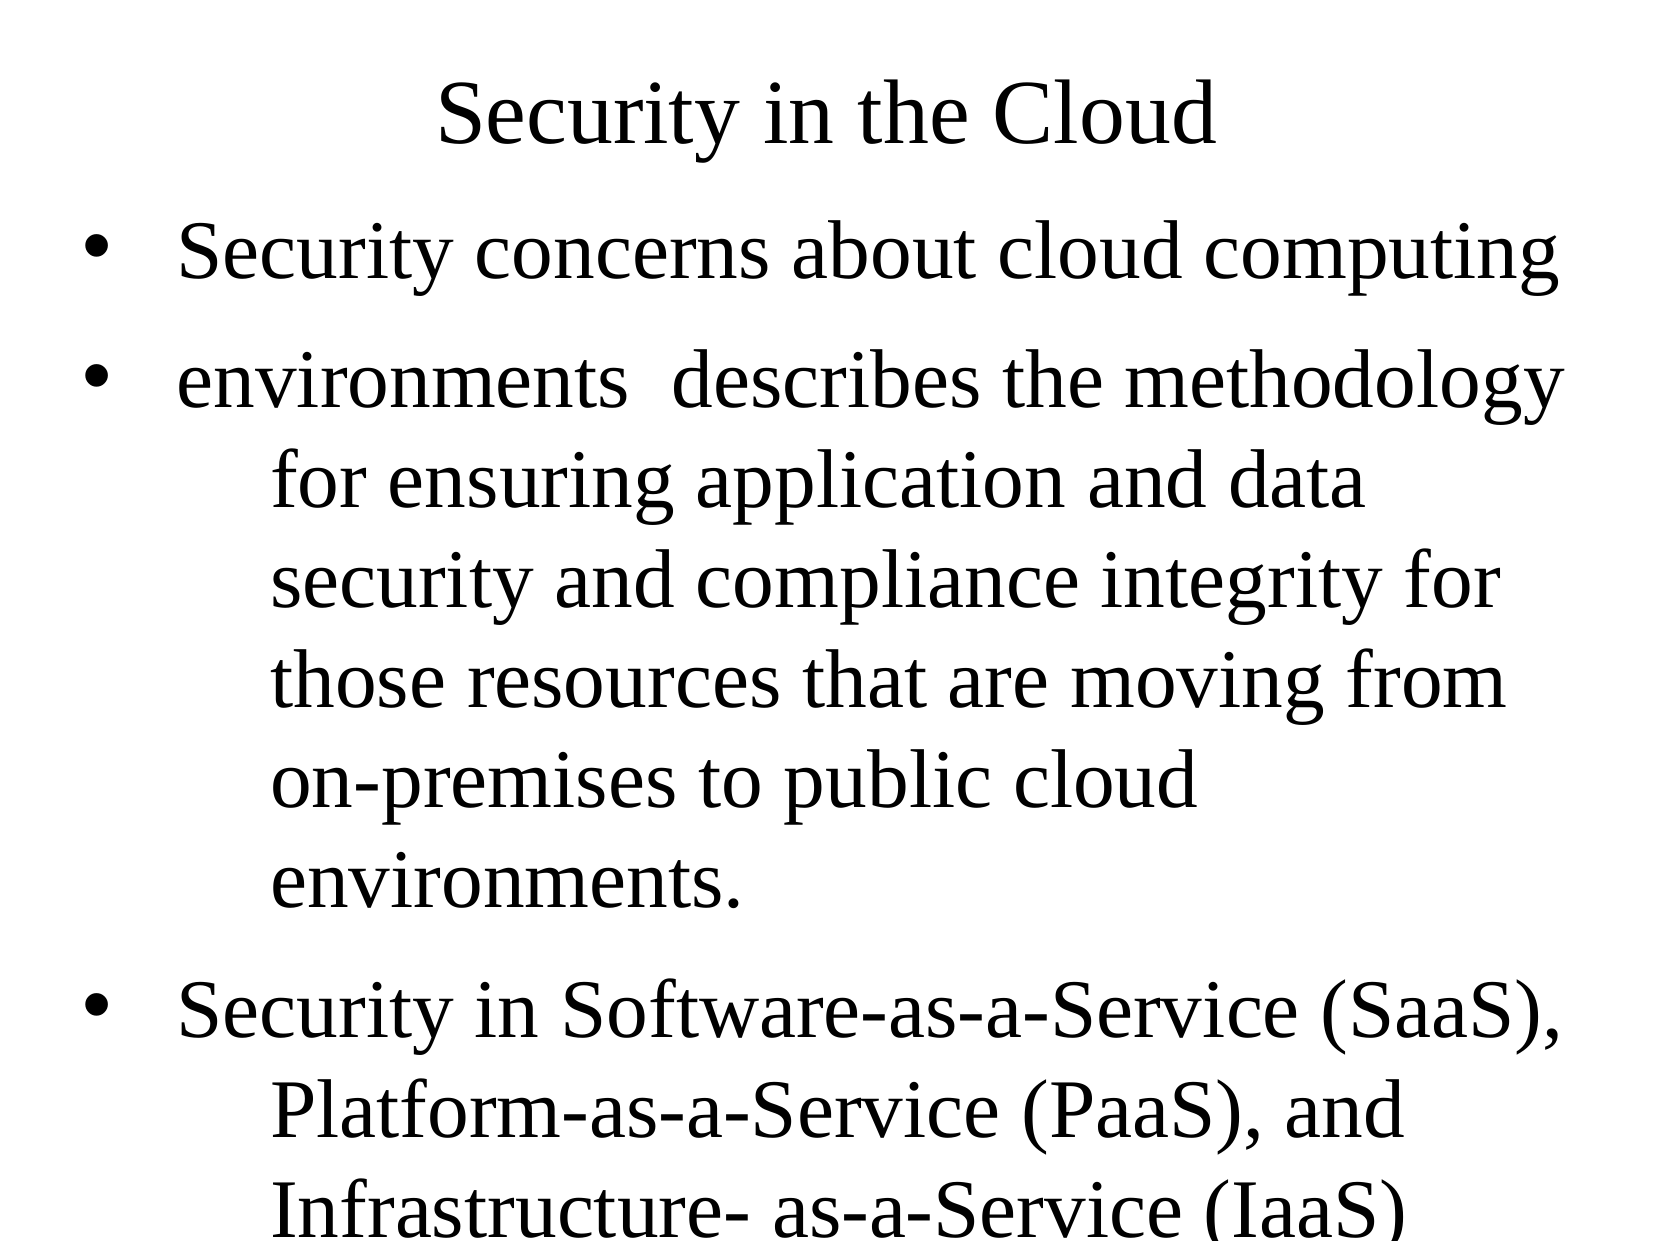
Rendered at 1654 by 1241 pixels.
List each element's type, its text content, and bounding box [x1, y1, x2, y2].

subtitle Security concerns about cloud computing environments describes the methodology for ensuring application and data security and compliance integrity for those resources that are moving from on-premises to public cloud environments. Security in Software-as-a-Service (SaaS), Platform-as-a-Service (PaaS), and Infrastructure- as-a-Service (IaaS) environments [82, 195, 1571, 1216]
title Security in the Cloud [82, 49, 1571, 166]
